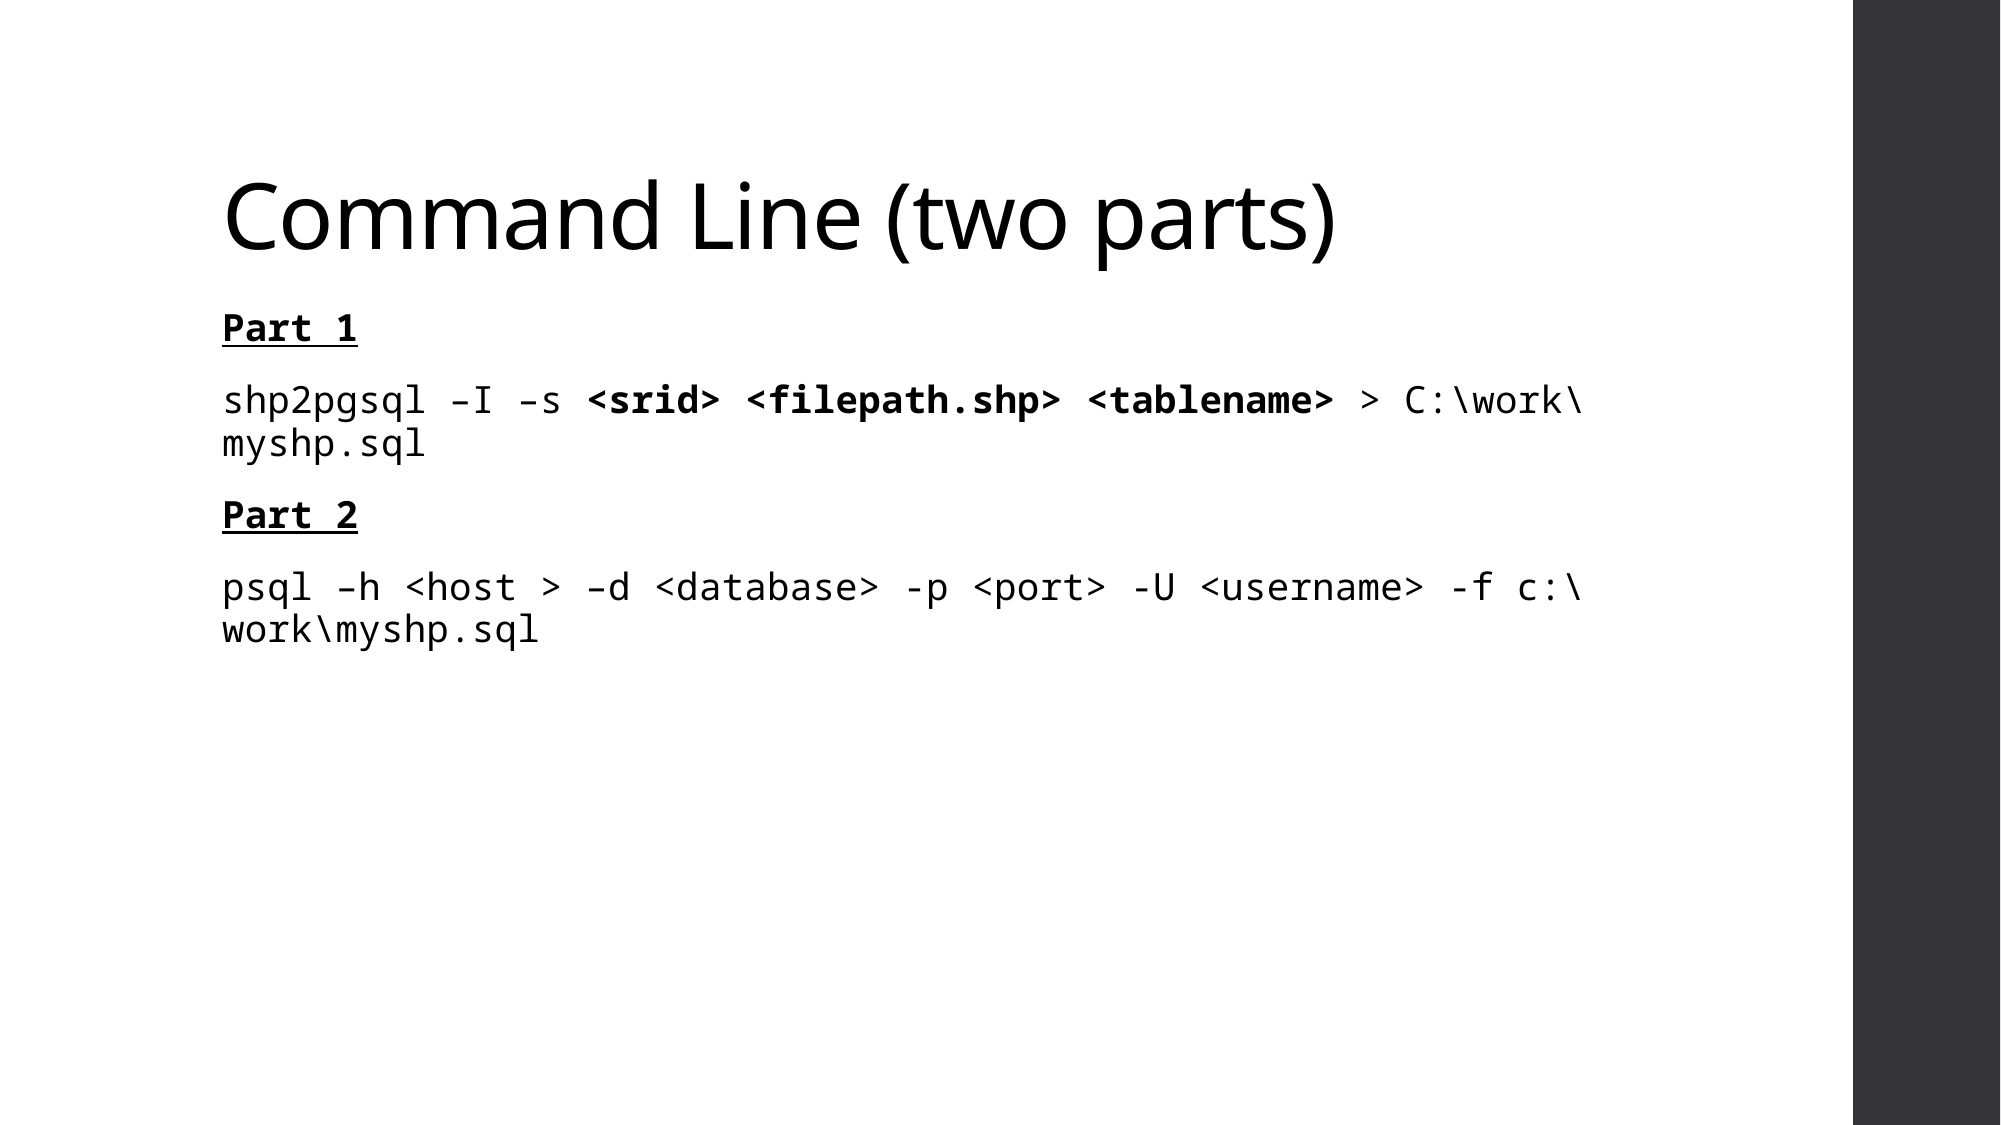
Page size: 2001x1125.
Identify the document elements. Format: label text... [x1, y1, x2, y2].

list Part 1 shp2pgsql –I –s <srid> <filepath.shp> <tablename> > C:\work\myshp.sql Part 2 psql –h <host > –d <database> -p <port> -U <username> -f c:\work\myshp.sql [206, 299, 1617, 1014]
title Command Line (two parts) [206, 60, 1797, 278]
